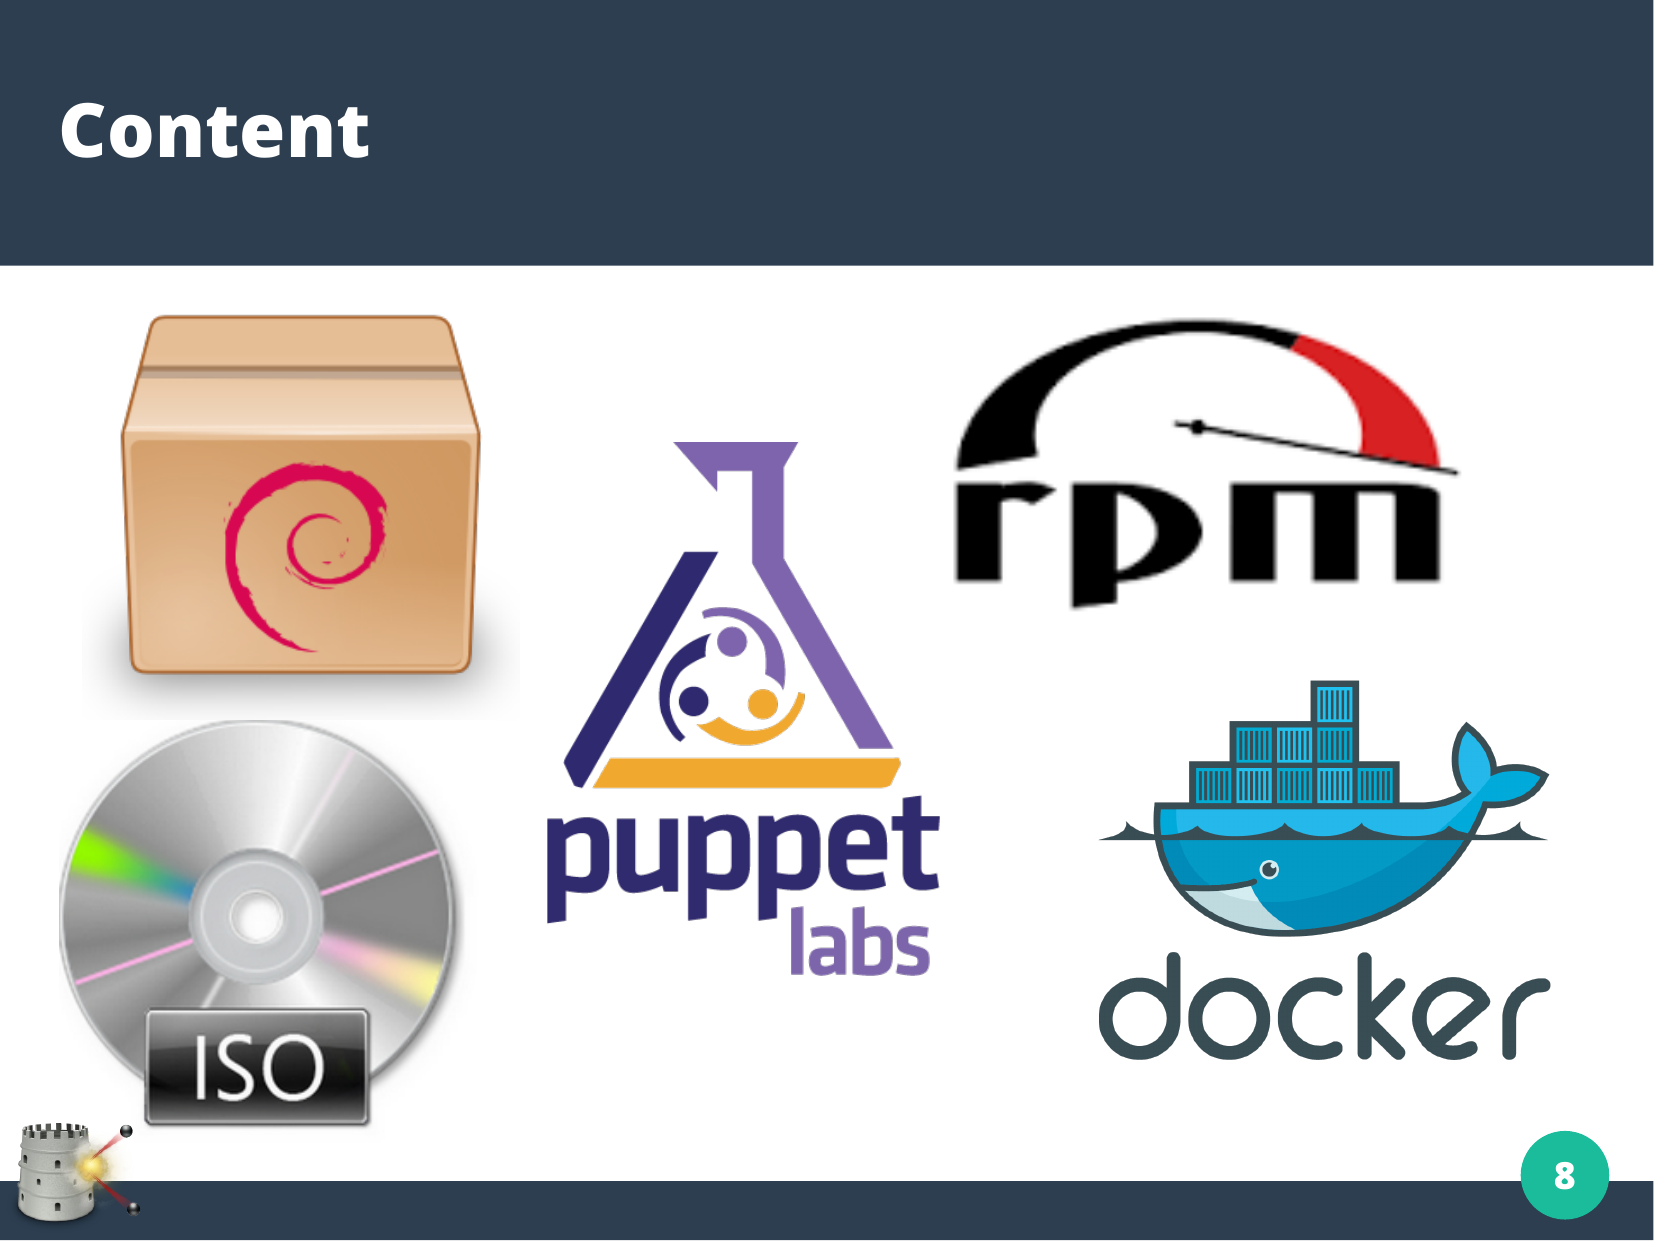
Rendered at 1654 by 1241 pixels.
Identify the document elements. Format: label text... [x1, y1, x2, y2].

title Content [59, 49, 1595, 207]
picture [5, 283, 1630, 1241]
